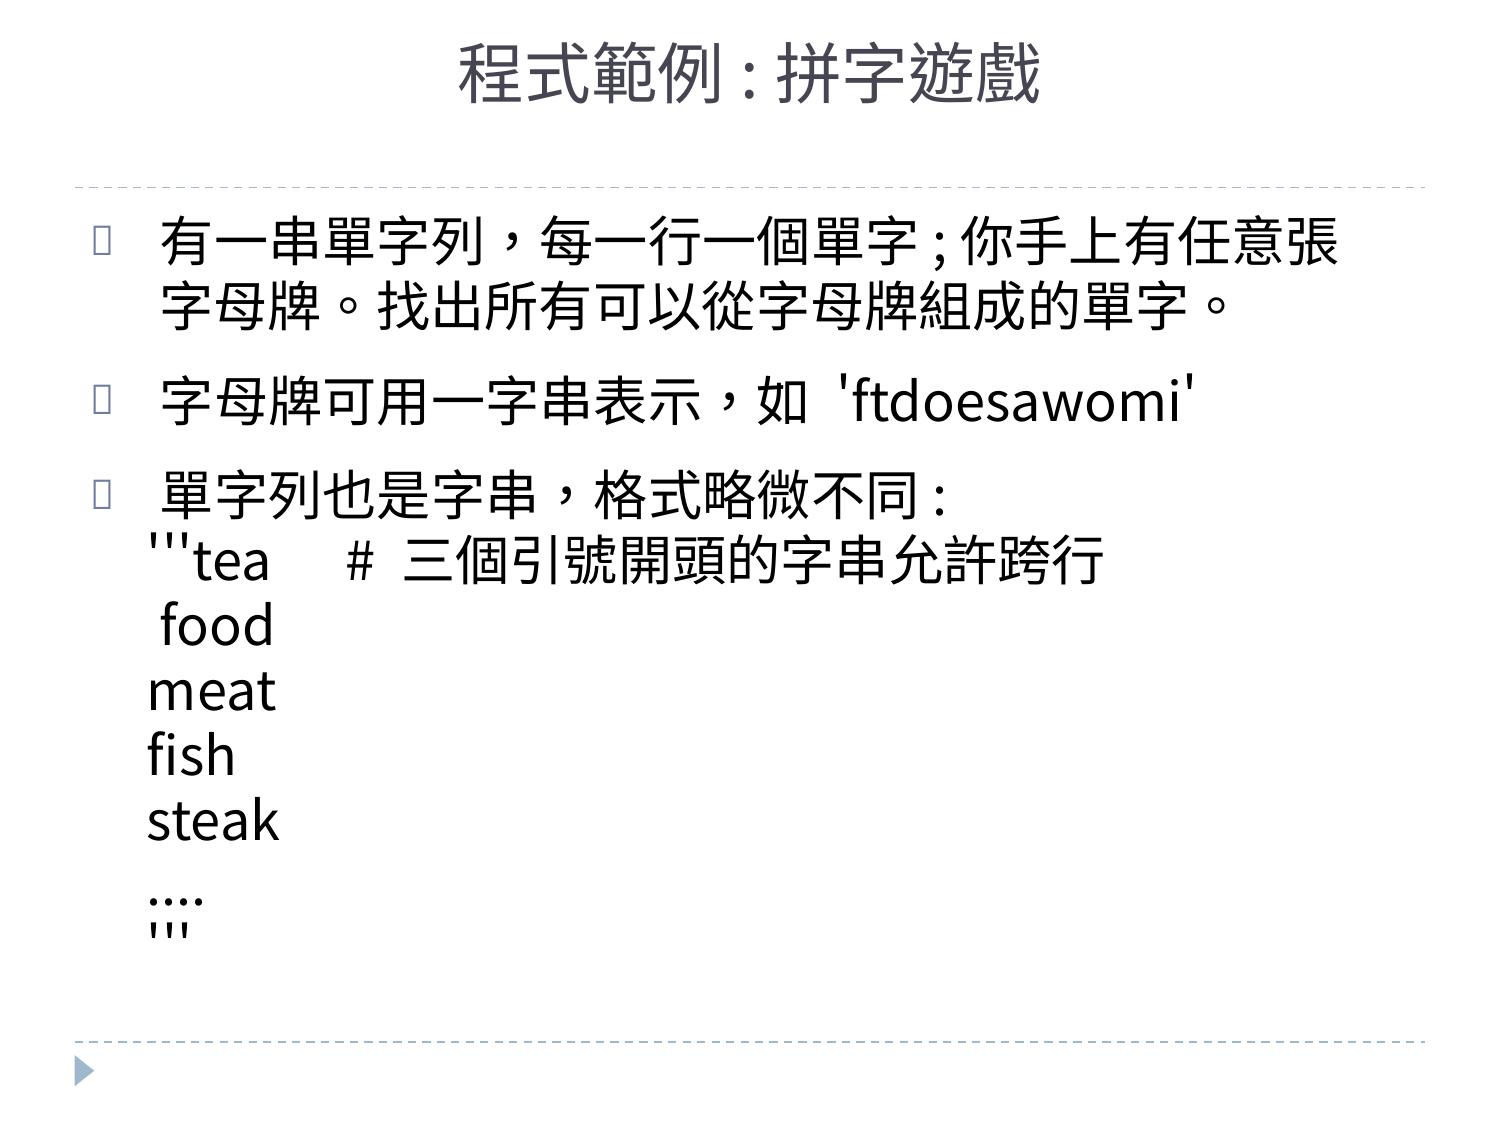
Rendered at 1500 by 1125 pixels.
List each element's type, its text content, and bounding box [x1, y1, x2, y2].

title 程式範例:拼字遊戲 [75, 24, 1425, 188]
list 有一串單字列，每一行一個單字;你手上有任意張 字母牌。找出所有可以從字母牌組成的單字。 字母牌可用一字串表示，如 'ftdoesawomi' 單字列也是字串，格式略微不同: '''tea # 三個引號開頭的字串允許跨行 food meat fish steak .... ''' [75, 200, 1425, 1010]
